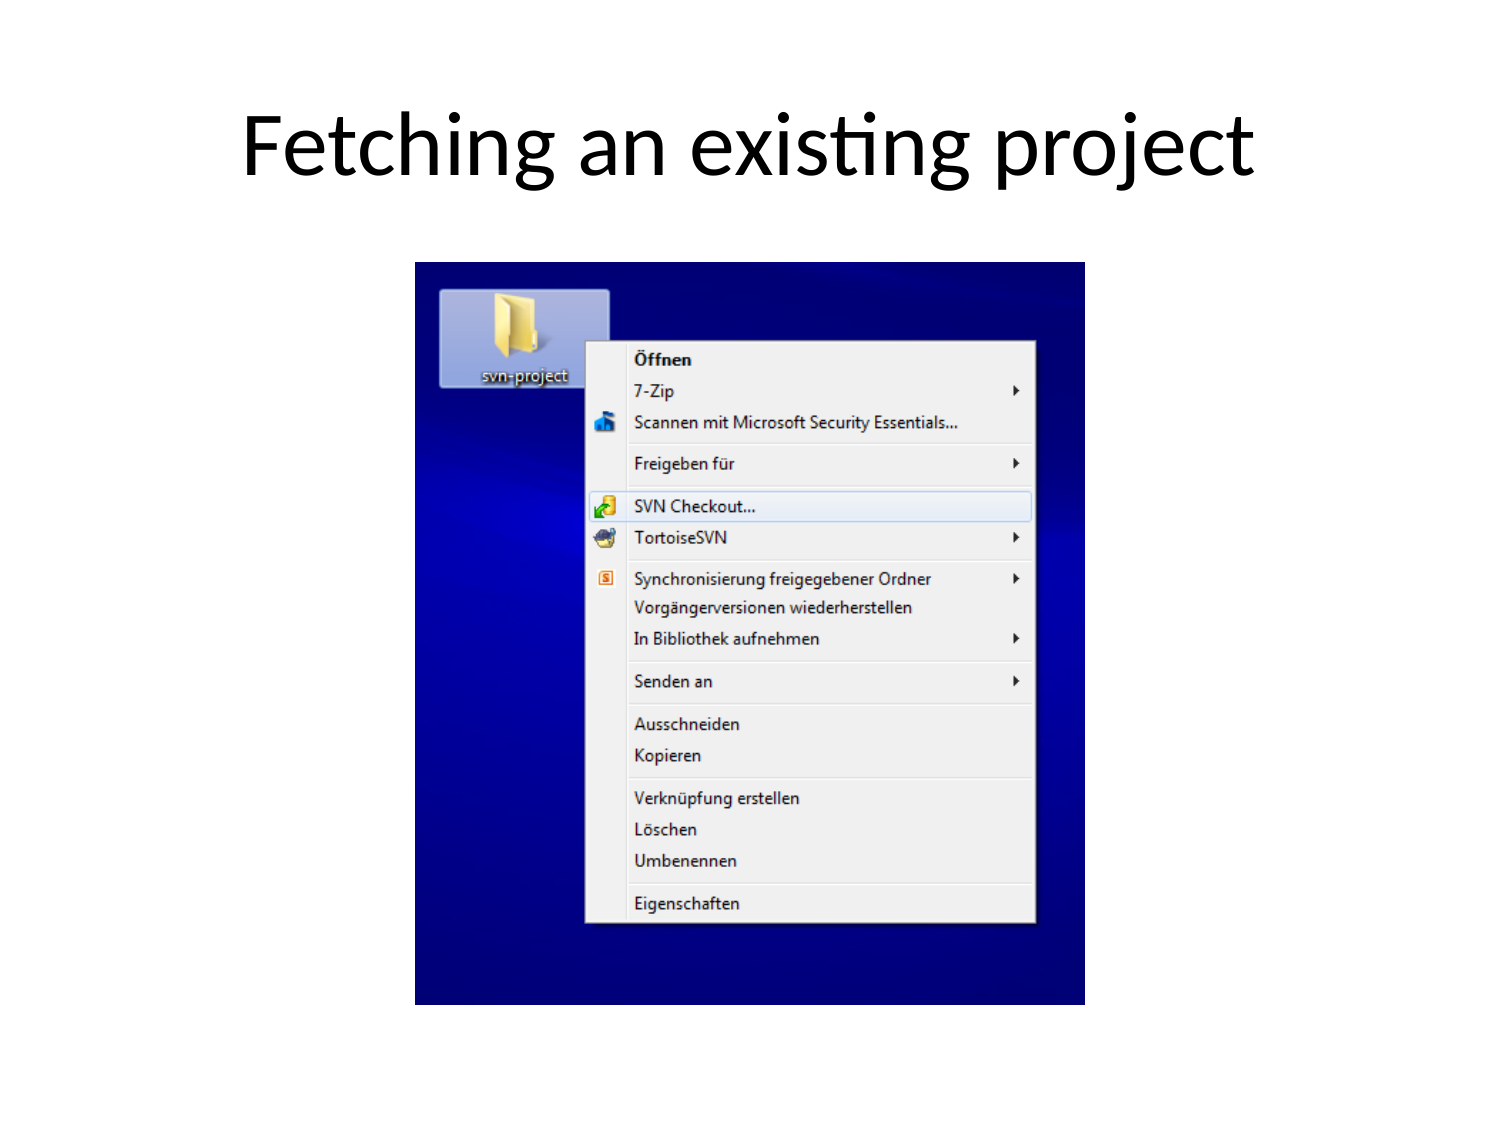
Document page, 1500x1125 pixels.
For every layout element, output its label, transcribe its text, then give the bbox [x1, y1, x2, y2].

title Fetching an existing project [75, 45, 1426, 233]
picture [415, 262, 1085, 1005]
